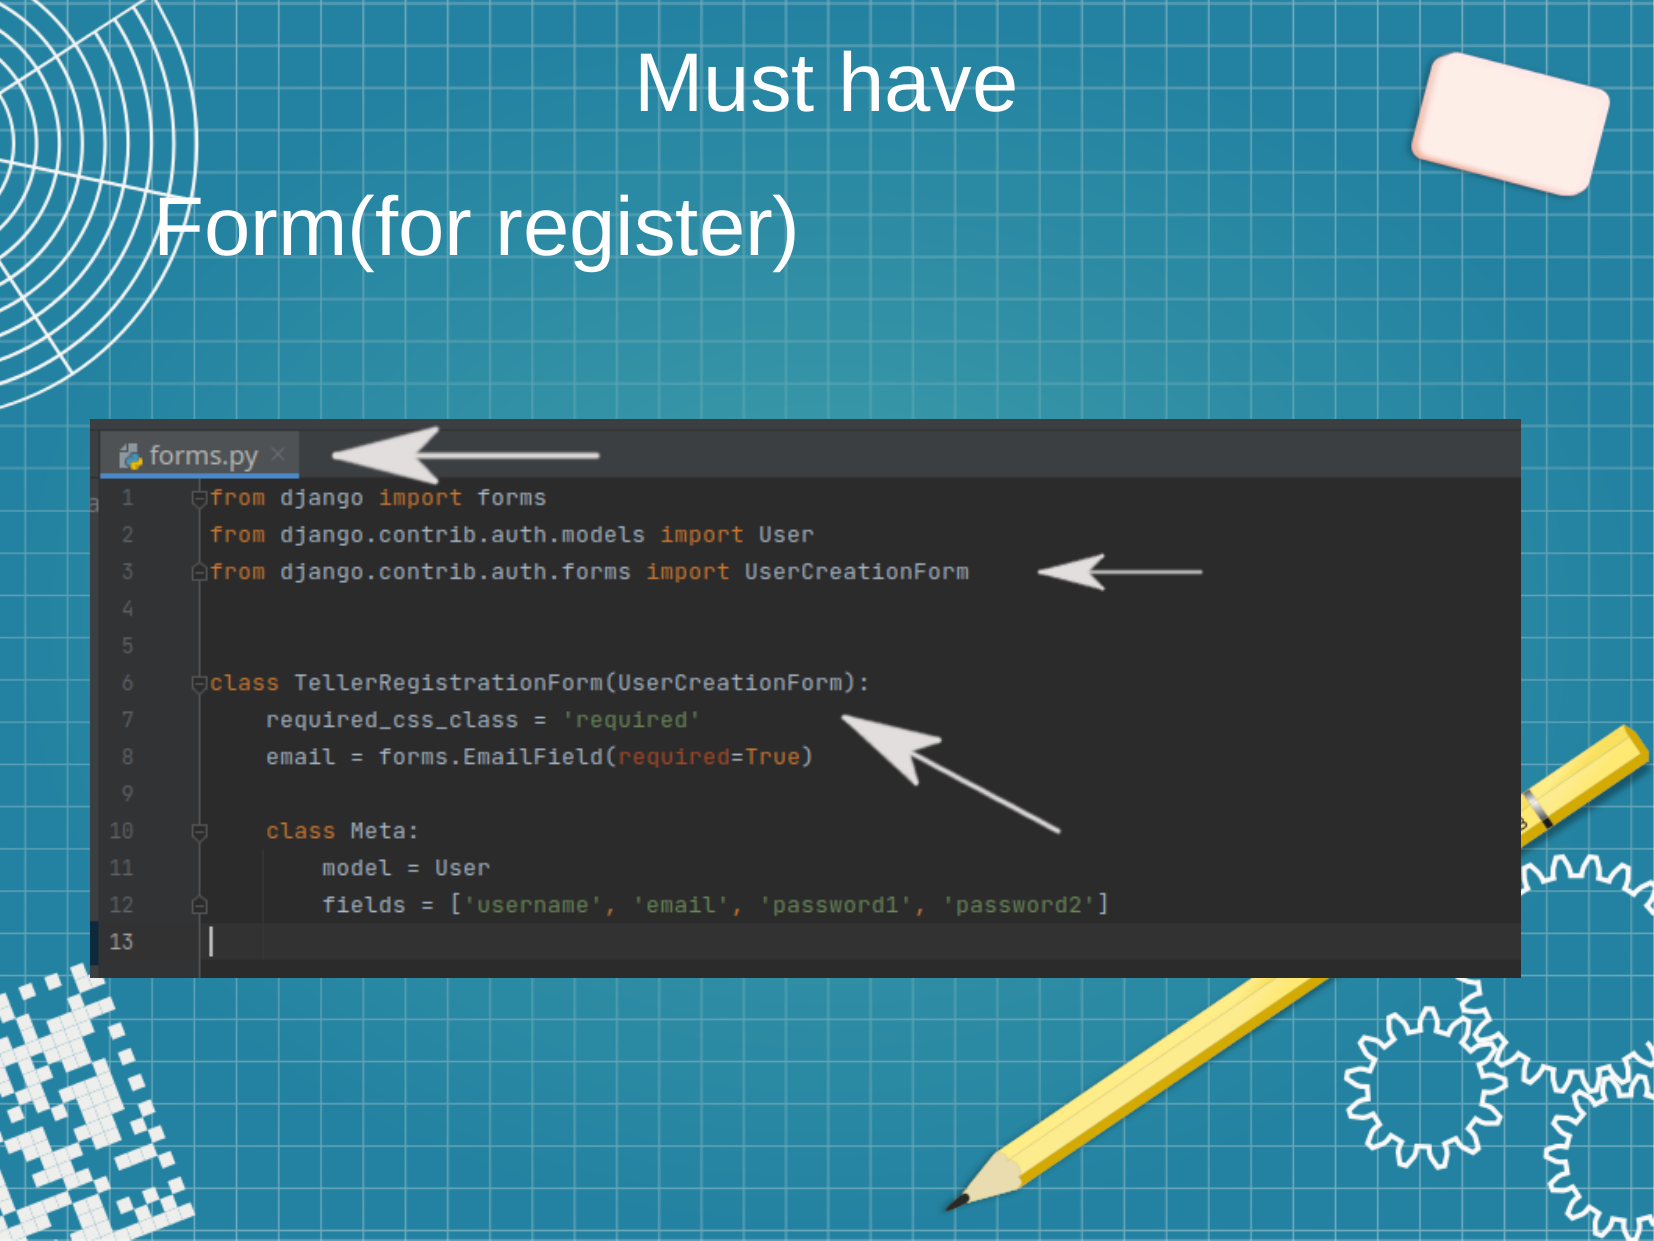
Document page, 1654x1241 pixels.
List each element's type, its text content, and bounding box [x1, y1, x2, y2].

picture [0, 0, 1654, 1241]
title Must have [82, 15, 1571, 151]
list Form(for register) [82, 180, 1571, 301]
